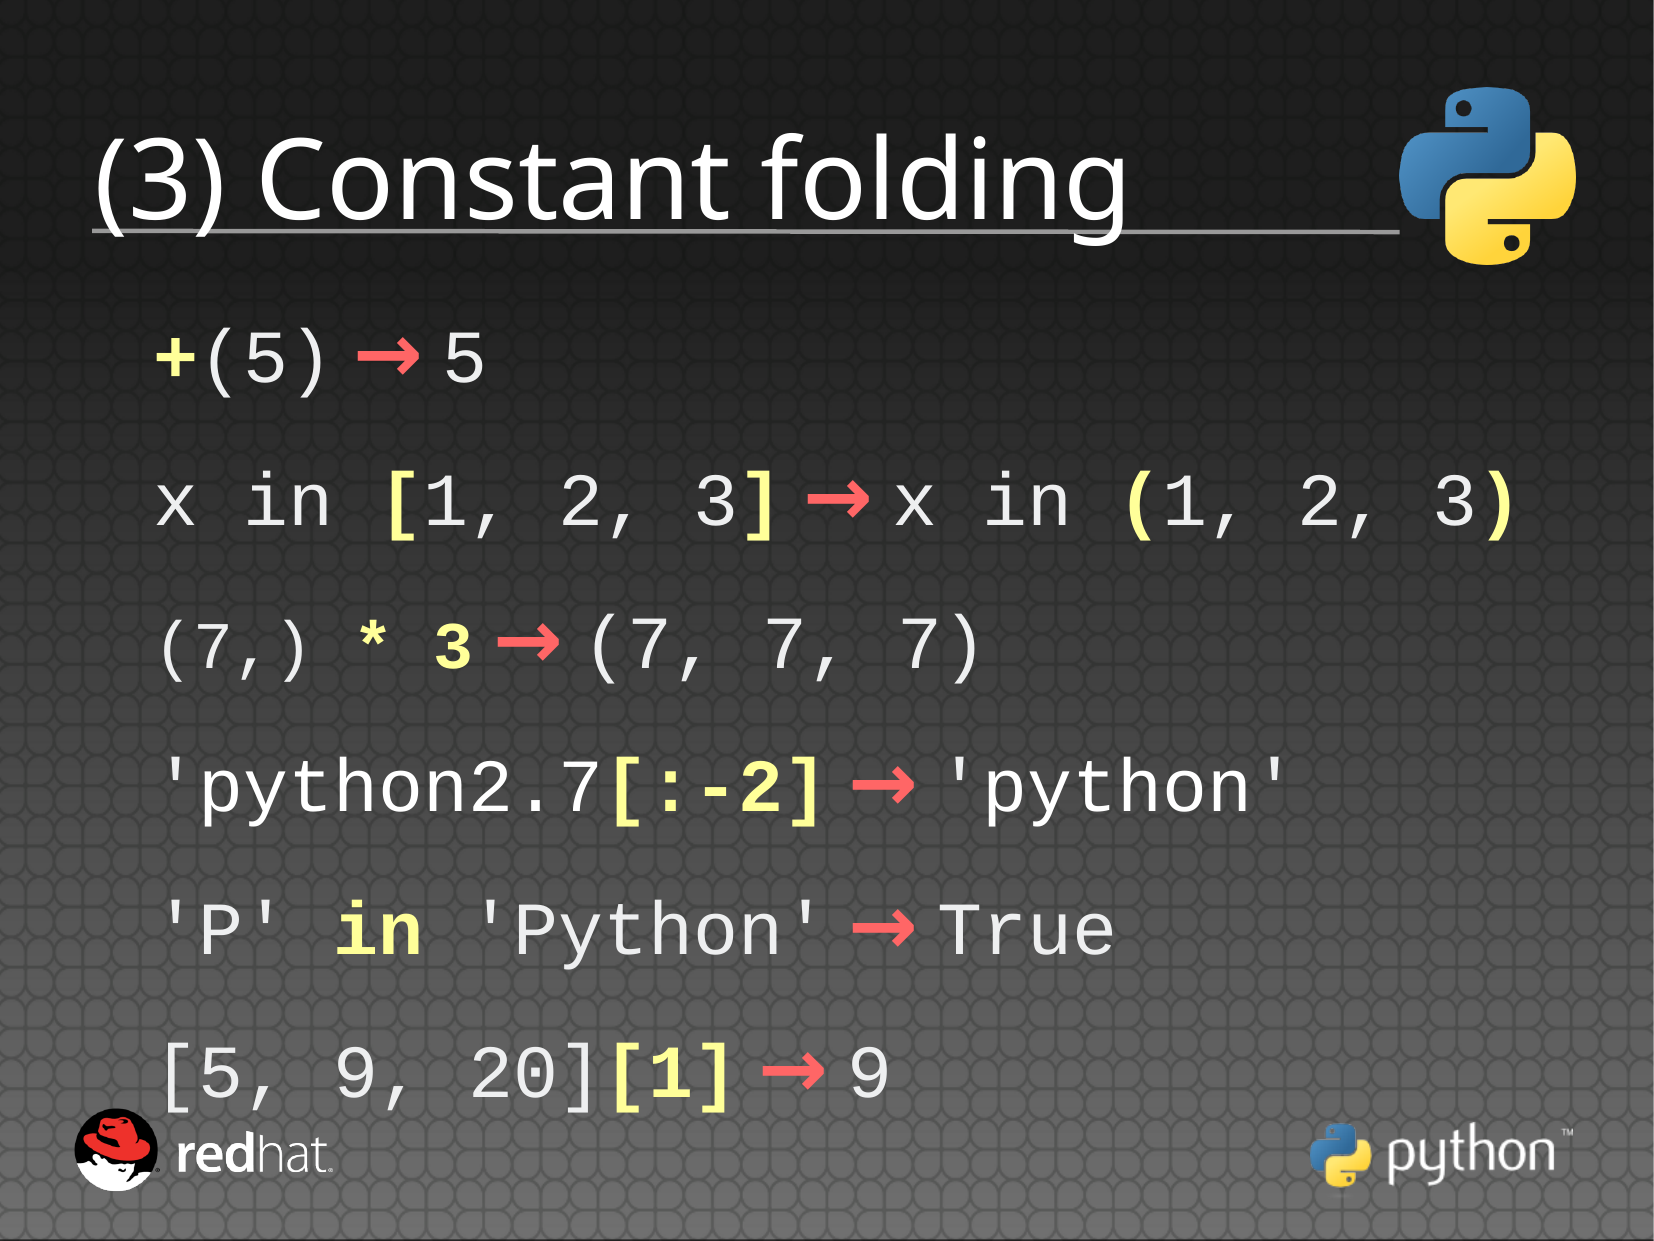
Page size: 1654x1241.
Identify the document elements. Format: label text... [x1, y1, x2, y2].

title (3) Constant folding [94, 100, 1426, 251]
picture [0, 0, 1654, 1241]
list +(5) → 5 x in [1, 2, 3] → x in (1, 2, 3) (7,) * 3 → (7, 7, 7) 'python2.7[:-2] → 'python' 'P' in 'Python' → True [5, 9, 20][1] → 9 [82, 293, 1571, 1084]
